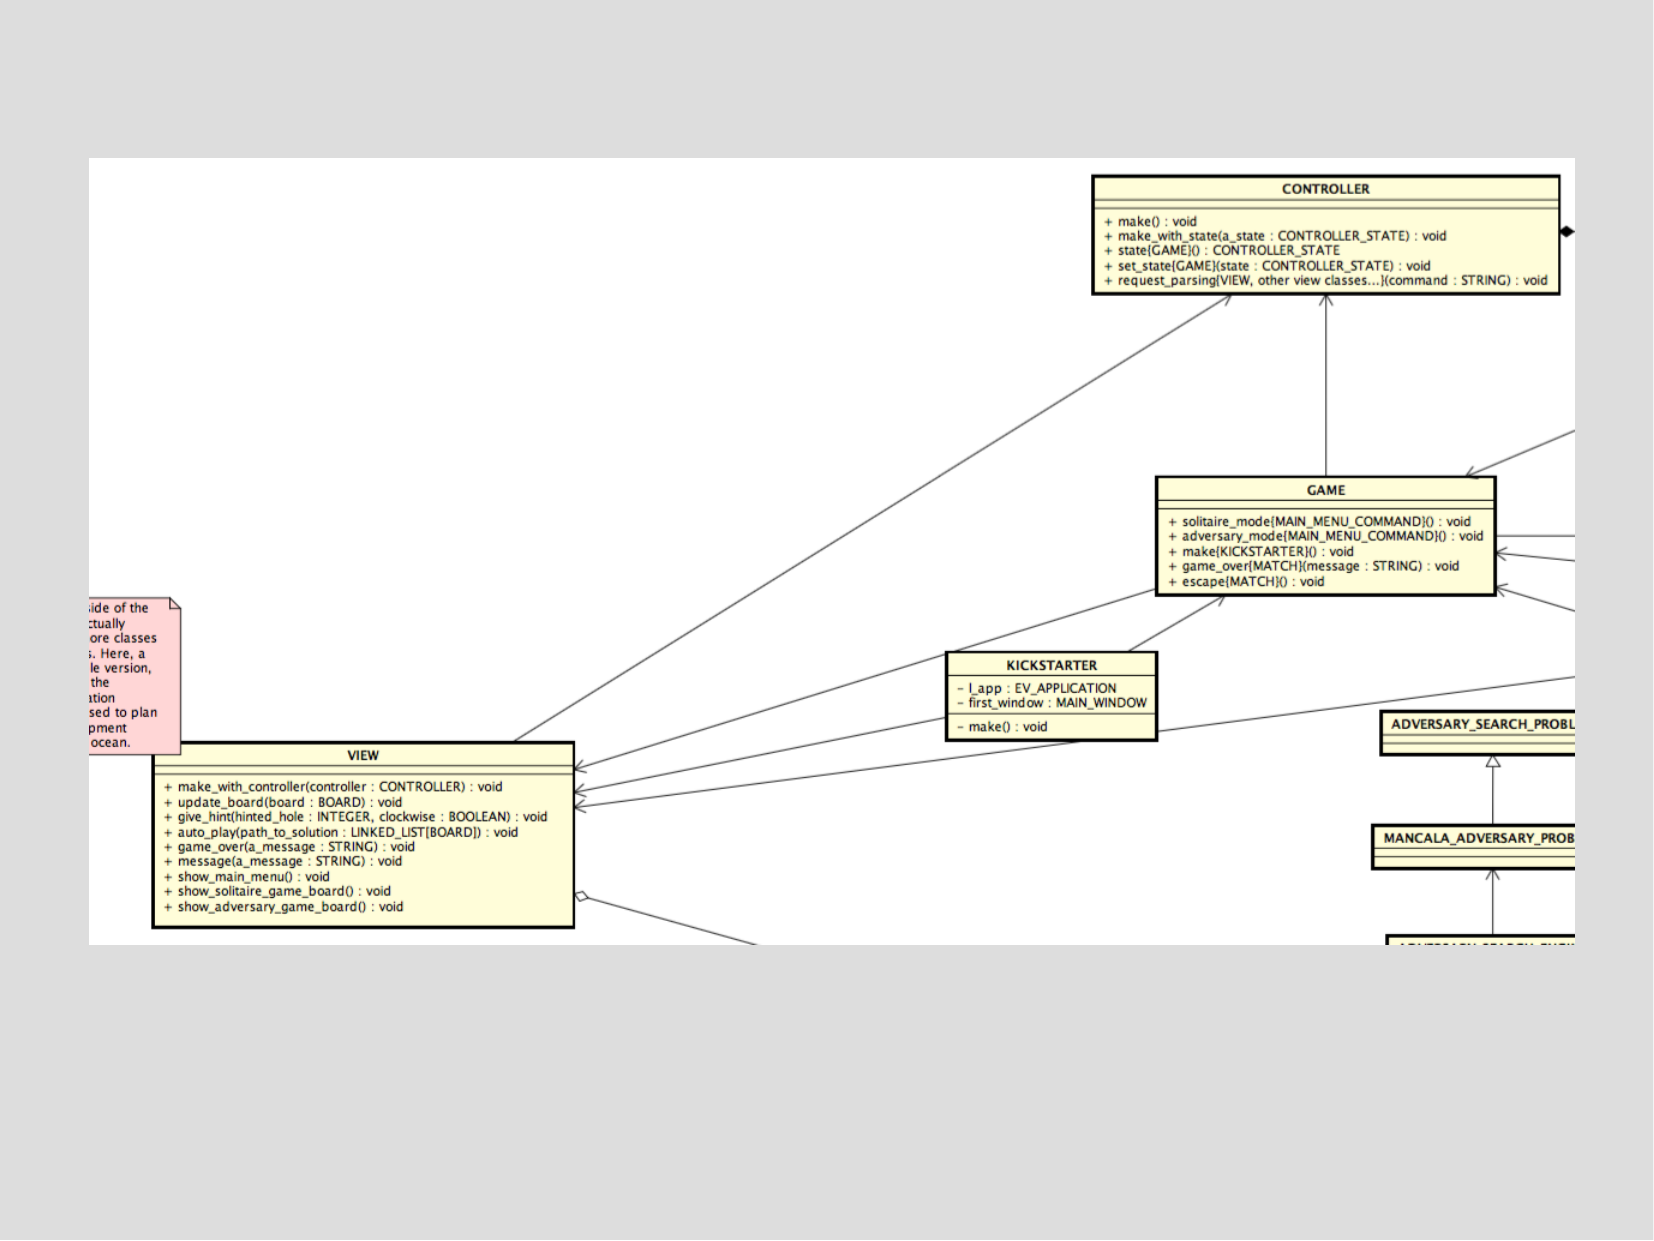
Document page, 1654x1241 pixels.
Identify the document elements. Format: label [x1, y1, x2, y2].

picture [89, 158, 1576, 946]
